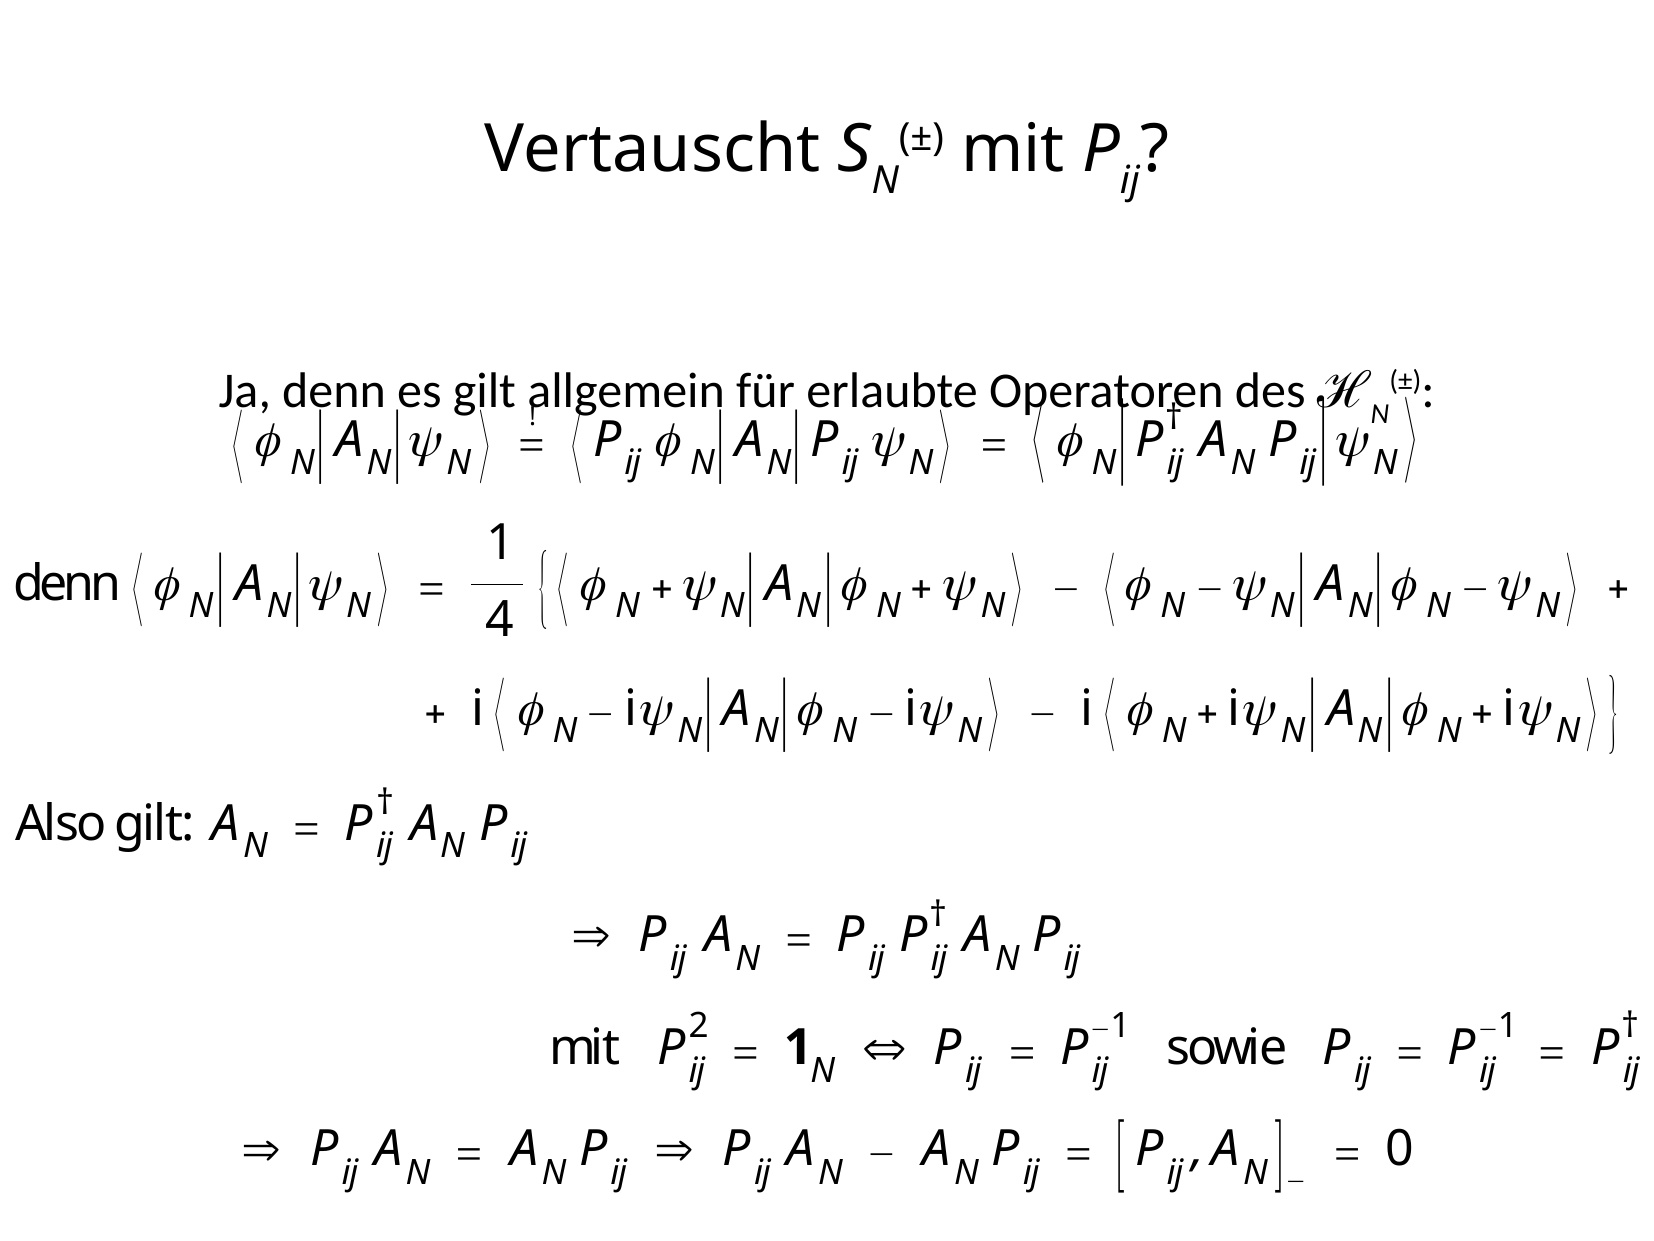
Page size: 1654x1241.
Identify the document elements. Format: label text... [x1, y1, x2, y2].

subtitle Ja, denn es gilt allgemein für erlaubte Operatoren des ℋN(±): [82, 290, 1571, 395]
title Vertauscht SN(±) mit Pij? [82, 49, 1571, 257]
chart [7, 395, 1647, 1200]
